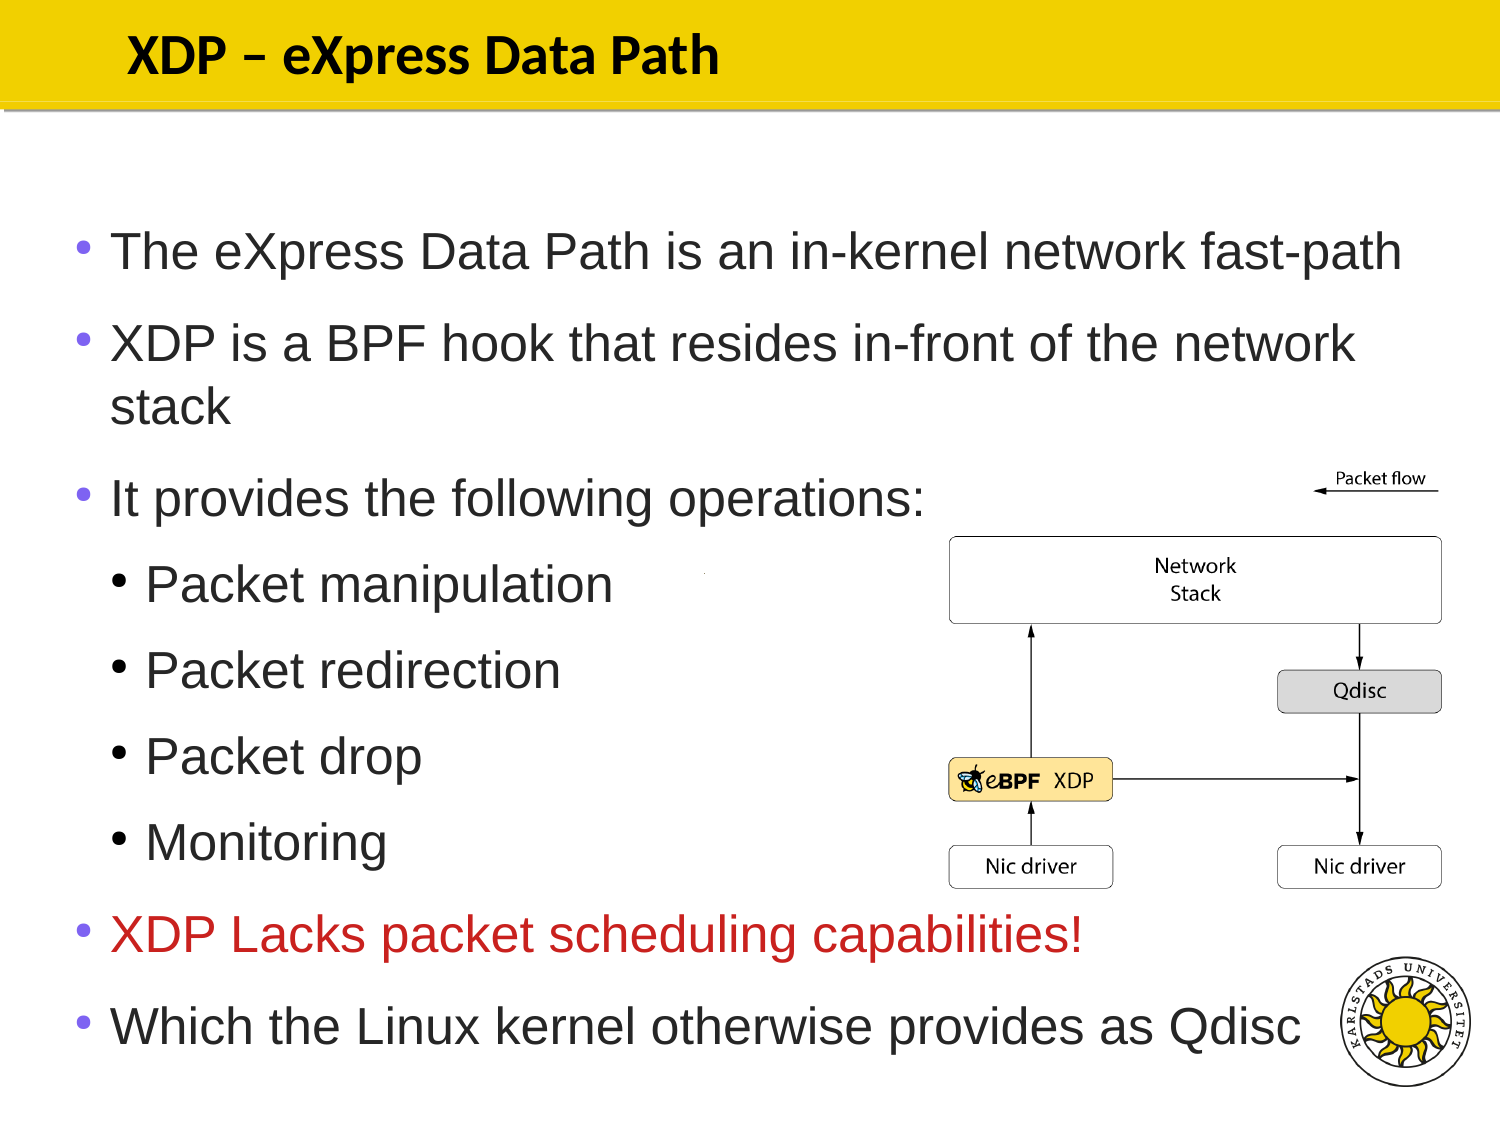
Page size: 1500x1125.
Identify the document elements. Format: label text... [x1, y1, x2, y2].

picture [948, 468, 1442, 889]
picture [1340, 948, 1471, 1095]
title XDP – eXpress Data Path [112, 0, 1388, 102]
list The eXpress Data Path is an in-kernel network fast-path XDP is a BPF hook that resides in-front of the network stack It provides the following operations: Packet manipulation Packet redirection Packet drop Monitoring XDP Lacks packet scheduling capabilities! Which the Linux kernel otherwise provides as Qdisc [59, 137, 1456, 991]
